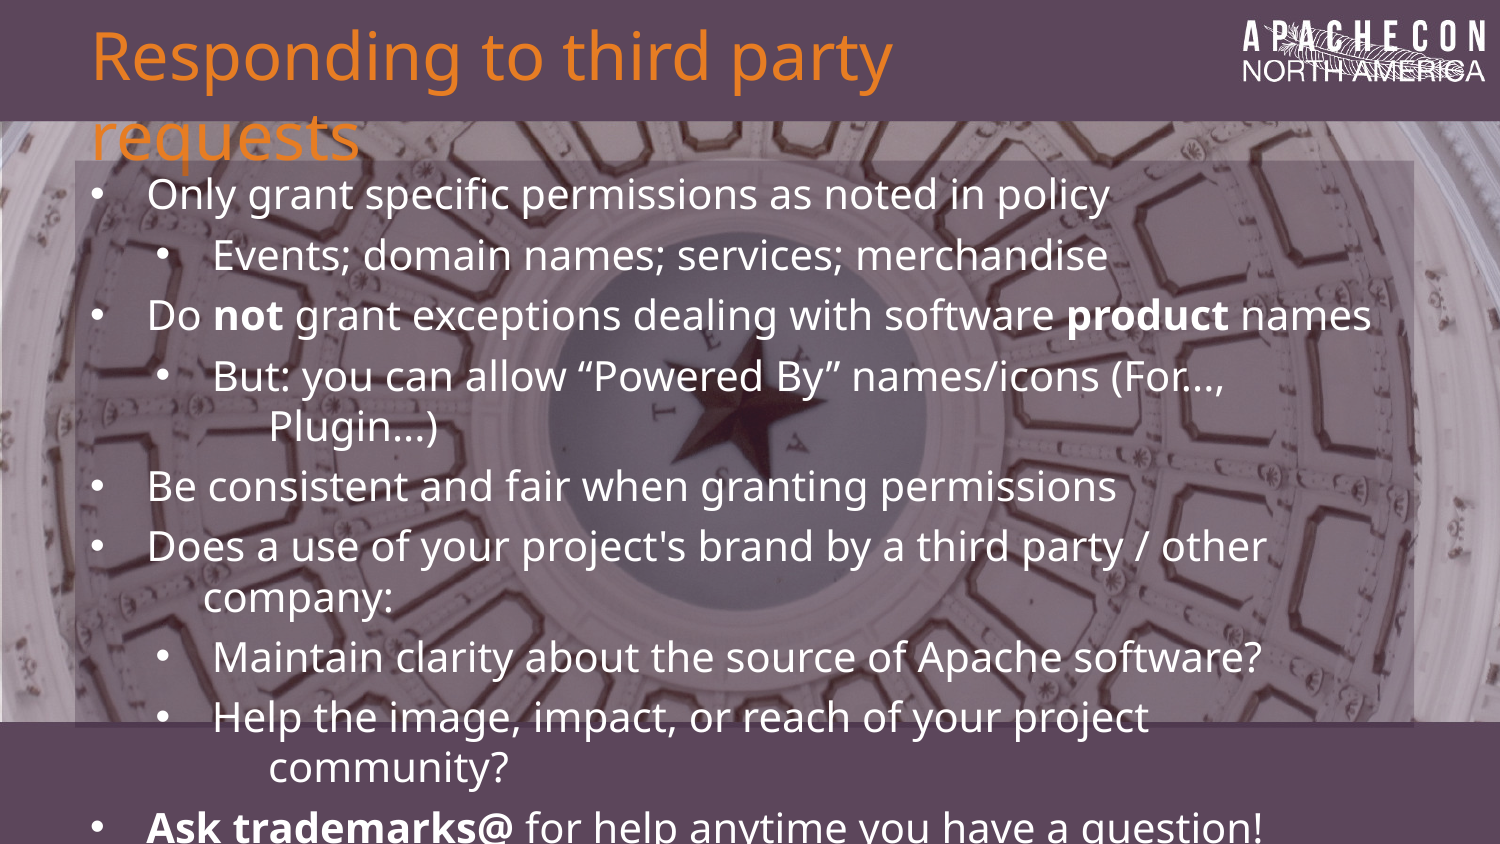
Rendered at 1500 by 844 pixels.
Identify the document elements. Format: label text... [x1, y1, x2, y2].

text_box Responding to third party requests [75, 6, 1116, 107]
picture [490, 825, 498, 835]
picture [1086, 823, 1098, 840]
text_box Only grant specific permissions as noted in policy Events; domain names; services; merchandise Do not grant exceptions dealing with software product names But: you can allow “Powered By” names/icons (For..., Plugin...) Be consistent and fair when granting permissions Does a use of your project's brand by a third party / other company: Maintain clarity about the source of Apache software? Help the image, impact, or reach of your project community? Ask trademarks@ for help anytime you have a question! [75, 160, 1415, 728]
picture [659, 823, 672, 840]
picture [0, 0, 1500, 844]
